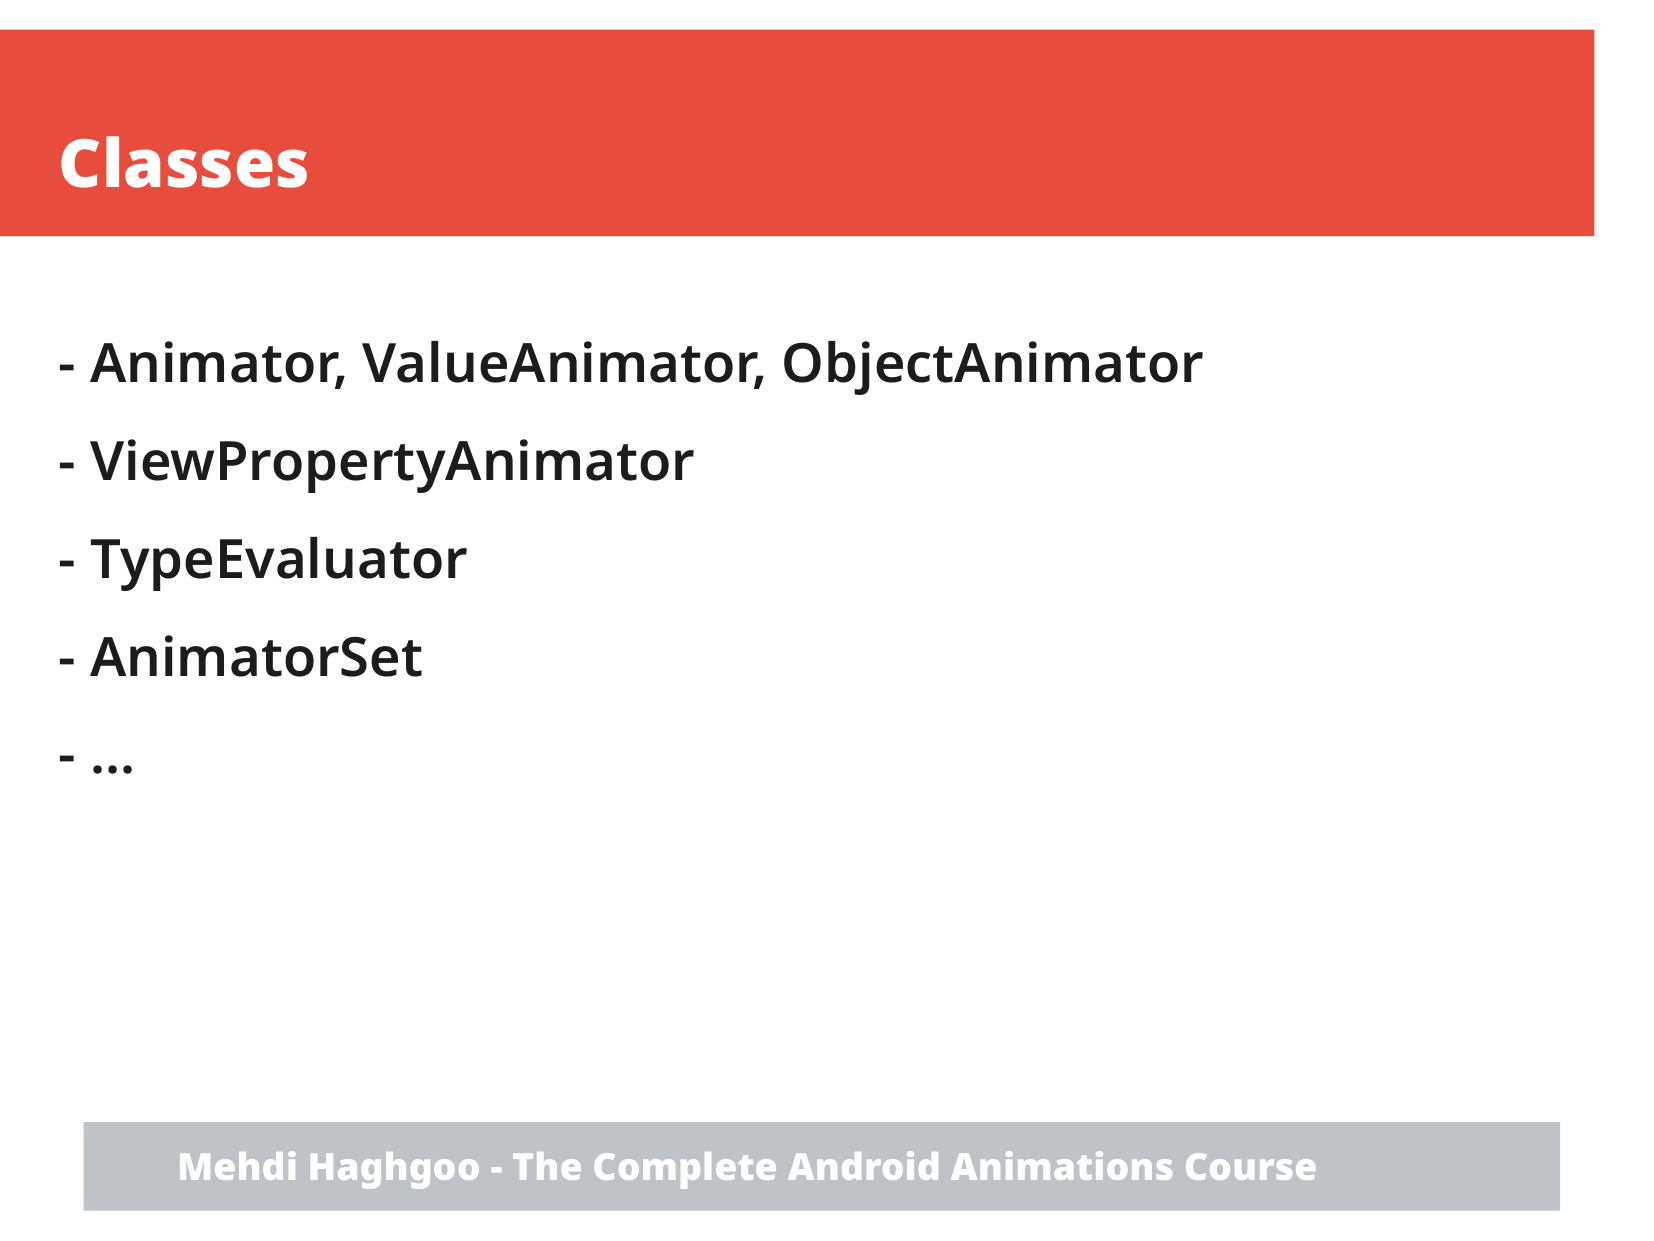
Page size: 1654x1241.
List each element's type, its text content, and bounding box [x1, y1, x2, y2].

title Classes [59, 59, 1595, 207]
list - Animator, ValueAnimator, ObjectAnimator - ViewPropertyAnimator - TypeEvaluator - AnimatorSet - ... [59, 324, 1565, 1093]
